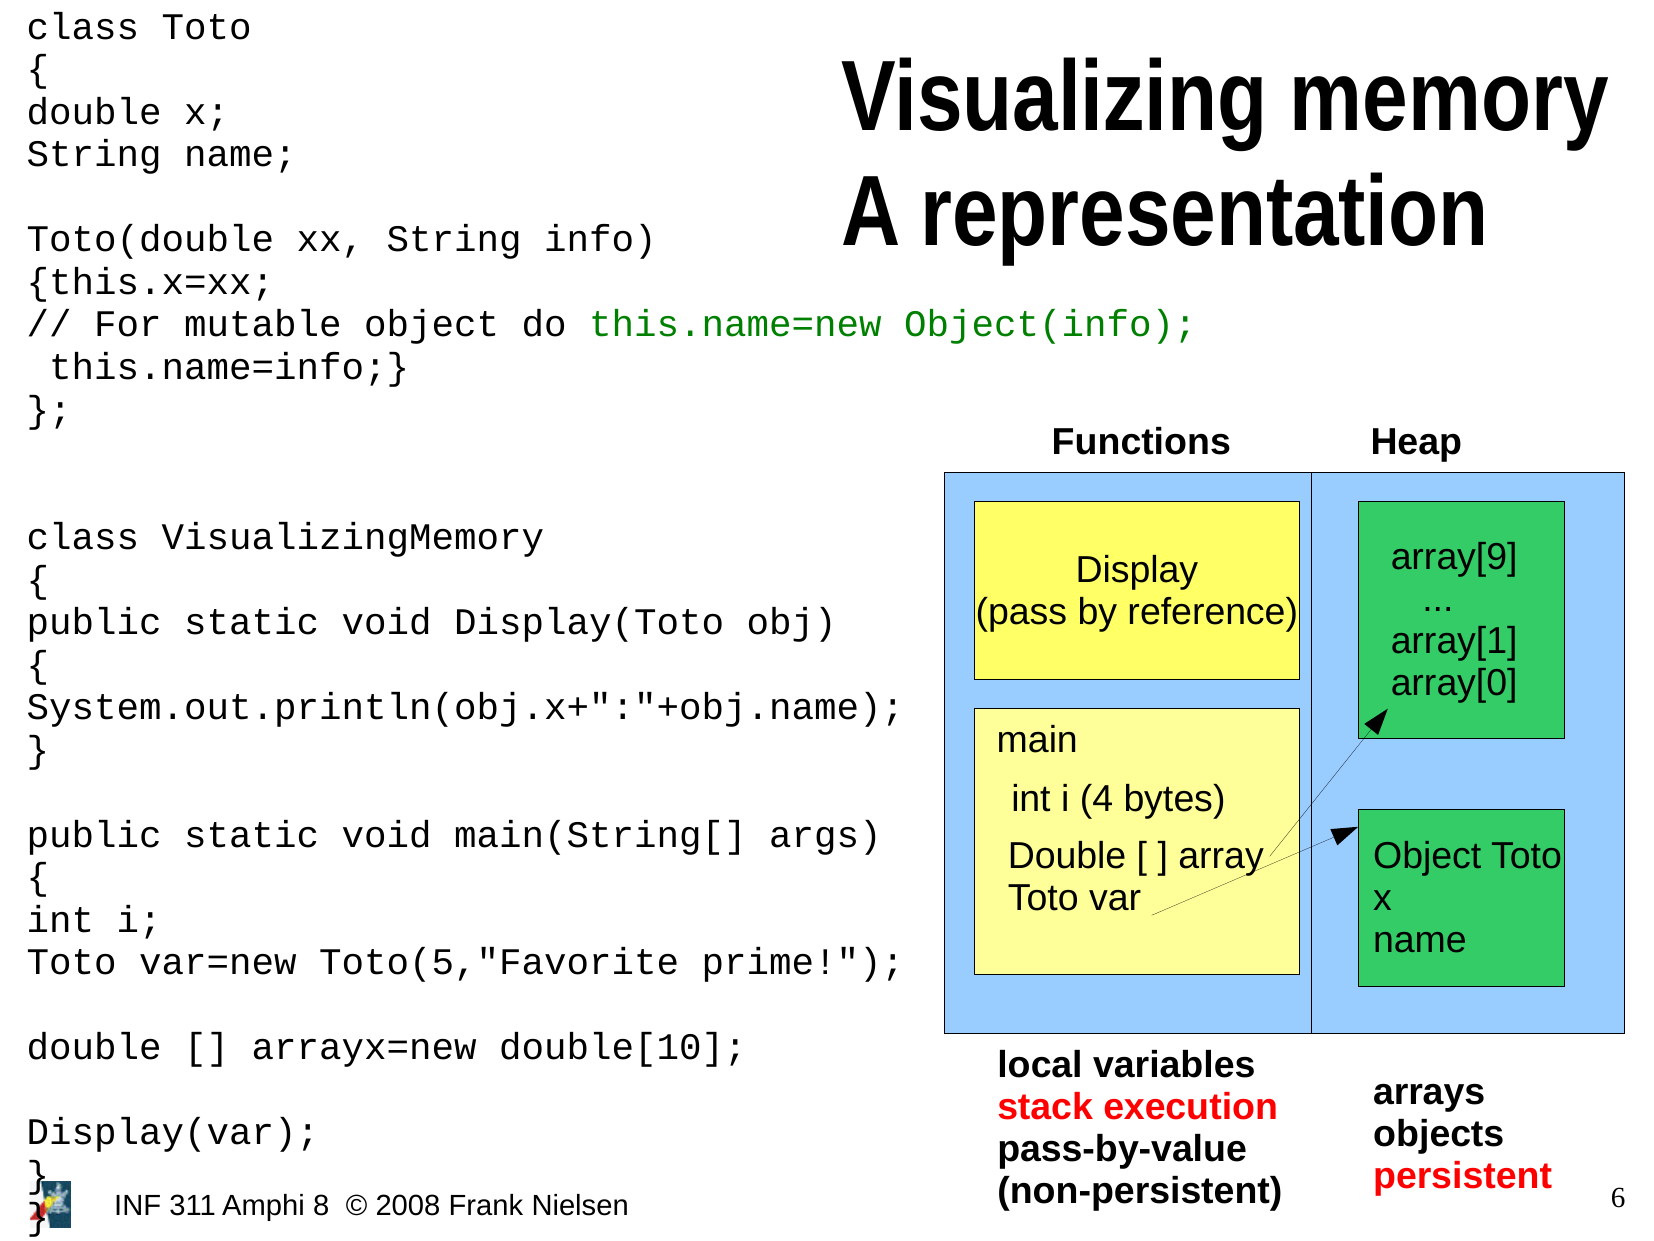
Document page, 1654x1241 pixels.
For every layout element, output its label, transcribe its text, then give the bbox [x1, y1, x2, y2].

text_box [1295, 807, 1311, 851]
text_box Visualizing memory A representation [1388, 29, 1625, 273]
text_box [944, 472, 1311, 1034]
text_box int i (4 bytes) [996, 769, 1241, 826]
text_box Heap [1355, 413, 1477, 472]
text_box arrays objects persistent [1358, 1062, 1567, 1208]
text_box Display (pass by reference) [974, 501, 1300, 680]
text_box local variables stack execution pass-by-value (non-persistent) [982, 1036, 1298, 1225]
text_box [1312, 472, 1625, 1034]
text_box main [981, 710, 1093, 768]
text_box array[9] ... array[1] array[0] [1375, 527, 1533, 711]
text_box Functions [1036, 413, 1247, 472]
picture [29, 1204, 40, 1228]
text_box Double [ ] array Toto var [993, 826, 1300, 926]
text_box class Toto { double x; String name; Toto(double xx, String info) {this.x=xx; // For mutable object do this.name=new Object(info); this.name=info;} }; class VisualizingMemory { public static void Display(Toto obj) { System.out.println(obj.x+":"+obj.name); } public static void main(String[] args) { int i; Toto var=new Toto(5,"Favorite prime!"); double [] arrayx=new double[10]; Display(var); } } [11, 0, 1388, 1193]
text_box Object Toto x name [1358, 826, 1577, 968]
picture [29, 1193, 71, 1228]
